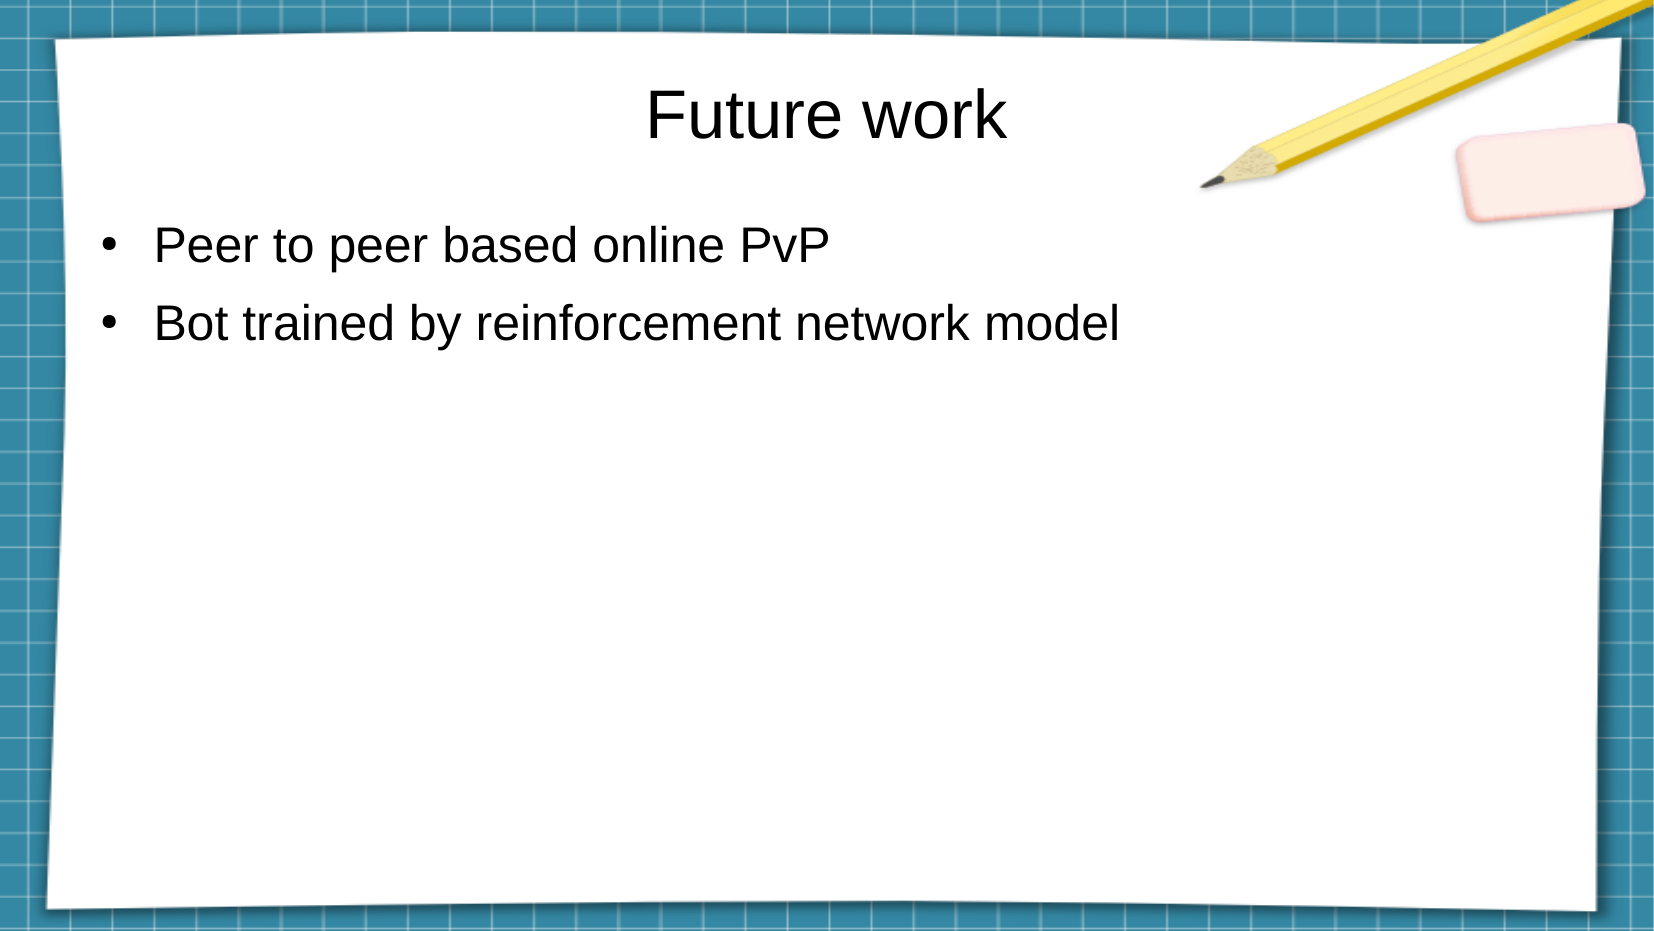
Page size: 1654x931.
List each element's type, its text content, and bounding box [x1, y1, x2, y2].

list Peer to peer based online PvP Bot trained by reinforcement network model [82, 217, 1571, 758]
picture [0, 0, 1654, 931]
title Future work [82, 37, 1571, 193]
